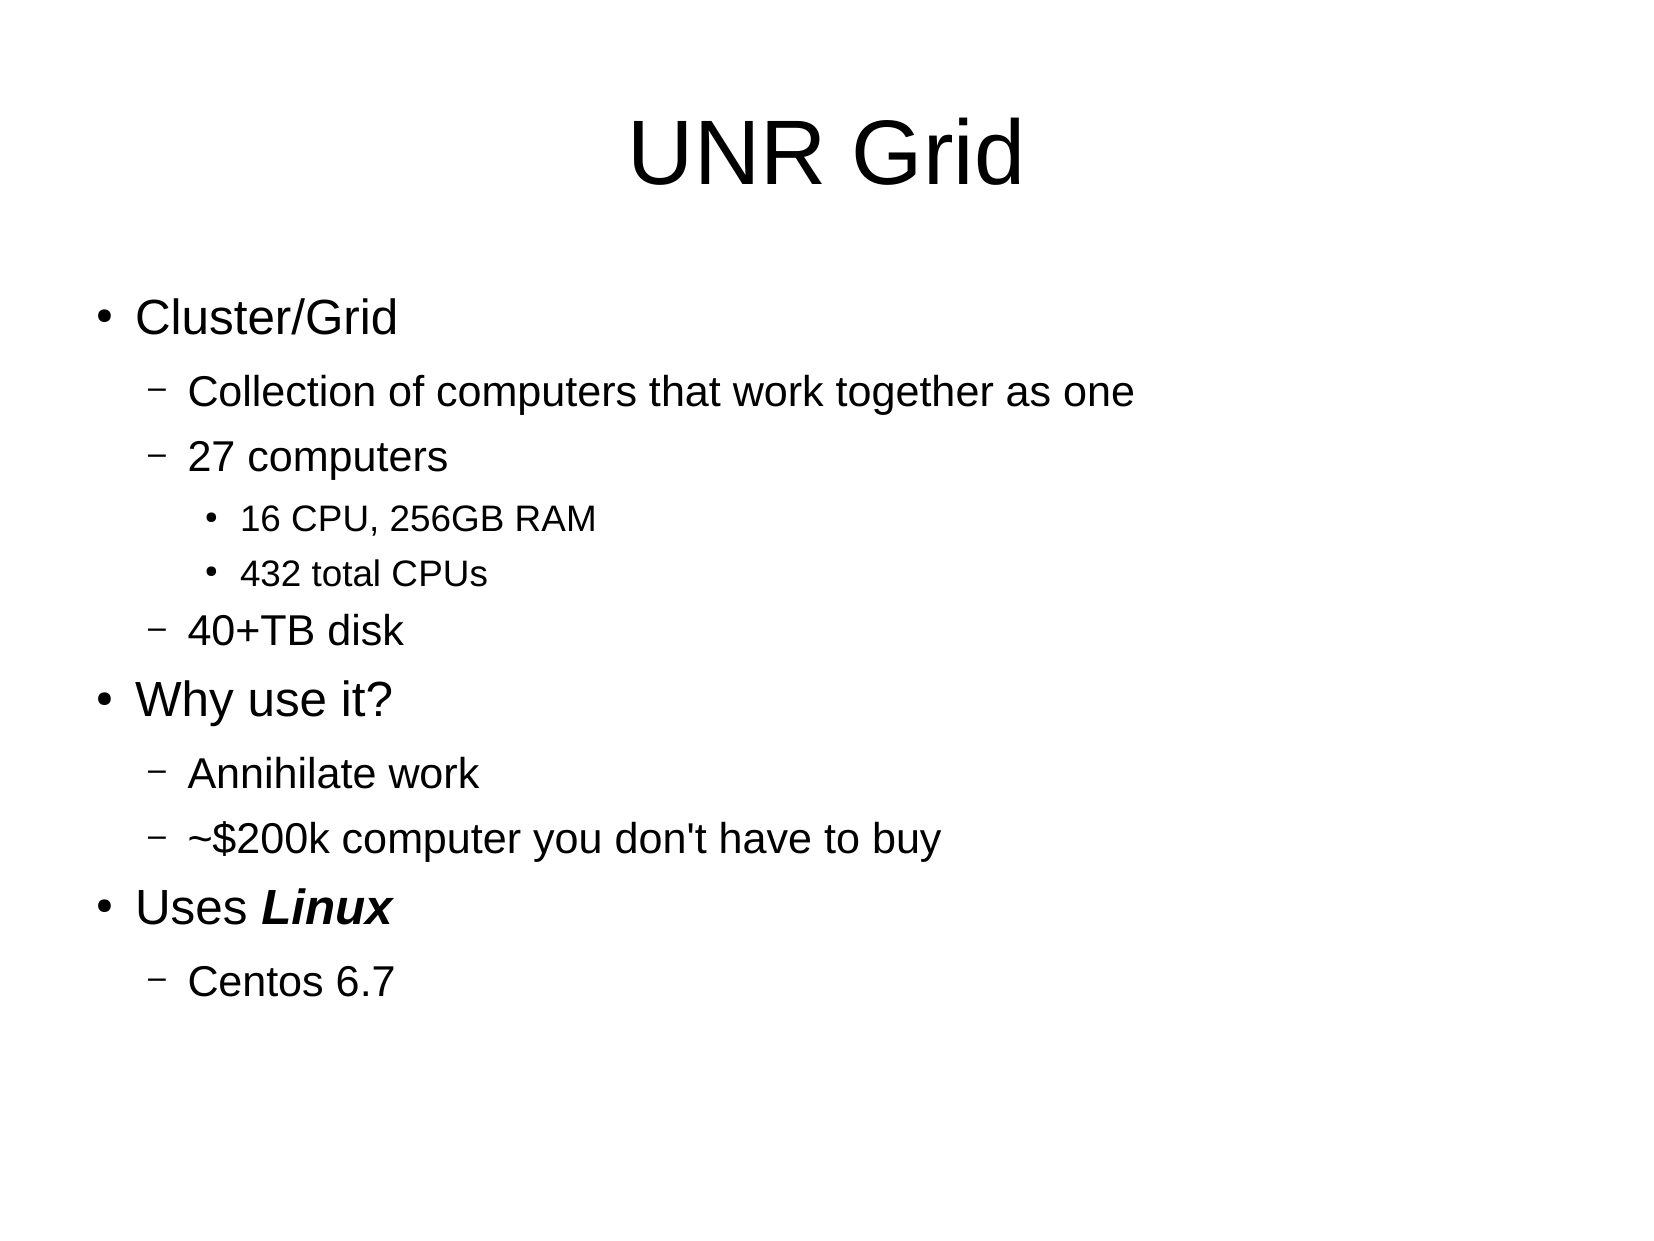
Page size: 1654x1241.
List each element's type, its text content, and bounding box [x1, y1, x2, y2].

list Cluster/Grid Collection of computers that work together as one 27 computers 16 CPU, 256GB RAM 432 total CPUs 40+TB disk Why use it? Annihilate work ~$200k computer you don't have to buy Uses Linux Centos 6.7 [82, 290, 1571, 1010]
title UNR Grid [82, 49, 1571, 257]
